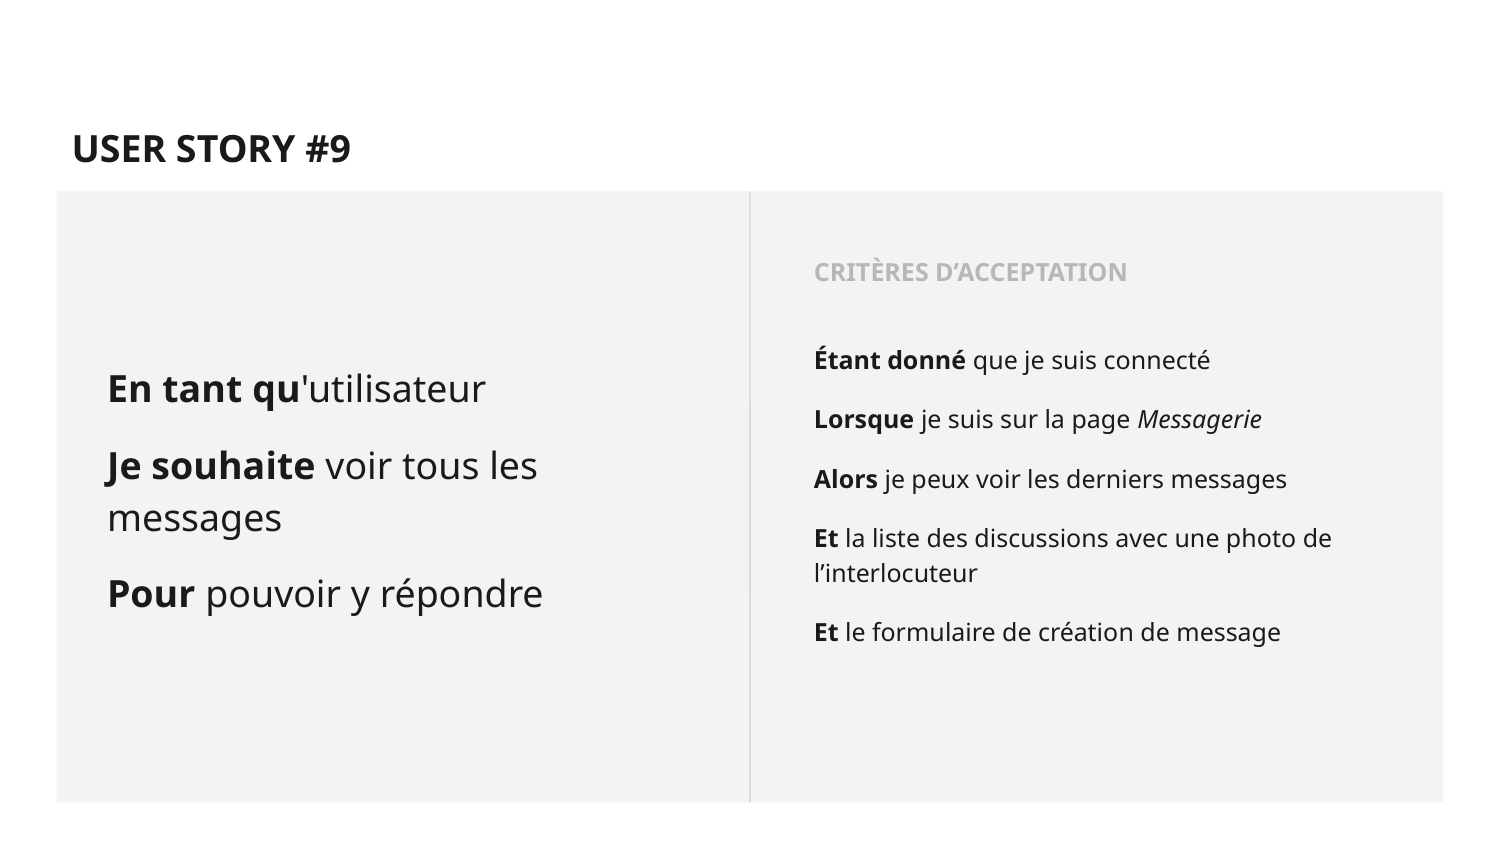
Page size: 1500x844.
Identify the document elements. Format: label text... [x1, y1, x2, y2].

text_box [56, 191, 749, 803]
text_box [751, 191, 1444, 803]
text_box CRITÈRES D’ACCEPTATION [798, 241, 1292, 302]
list Étant donné que je suis connecté Lorsque je suis sur la page Messagerie Alors je peux voir les derniers messages Et la liste des discussions avec une photo de l’interlocuteur Et le formulaire de création de message [798, 324, 1397, 756]
title USER STORY #9 [56, 110, 465, 192]
subtitle En tant qu'utilisateur Je souhaite voir tous les messages Pour pouvoir y répondre [92, 343, 721, 651]
